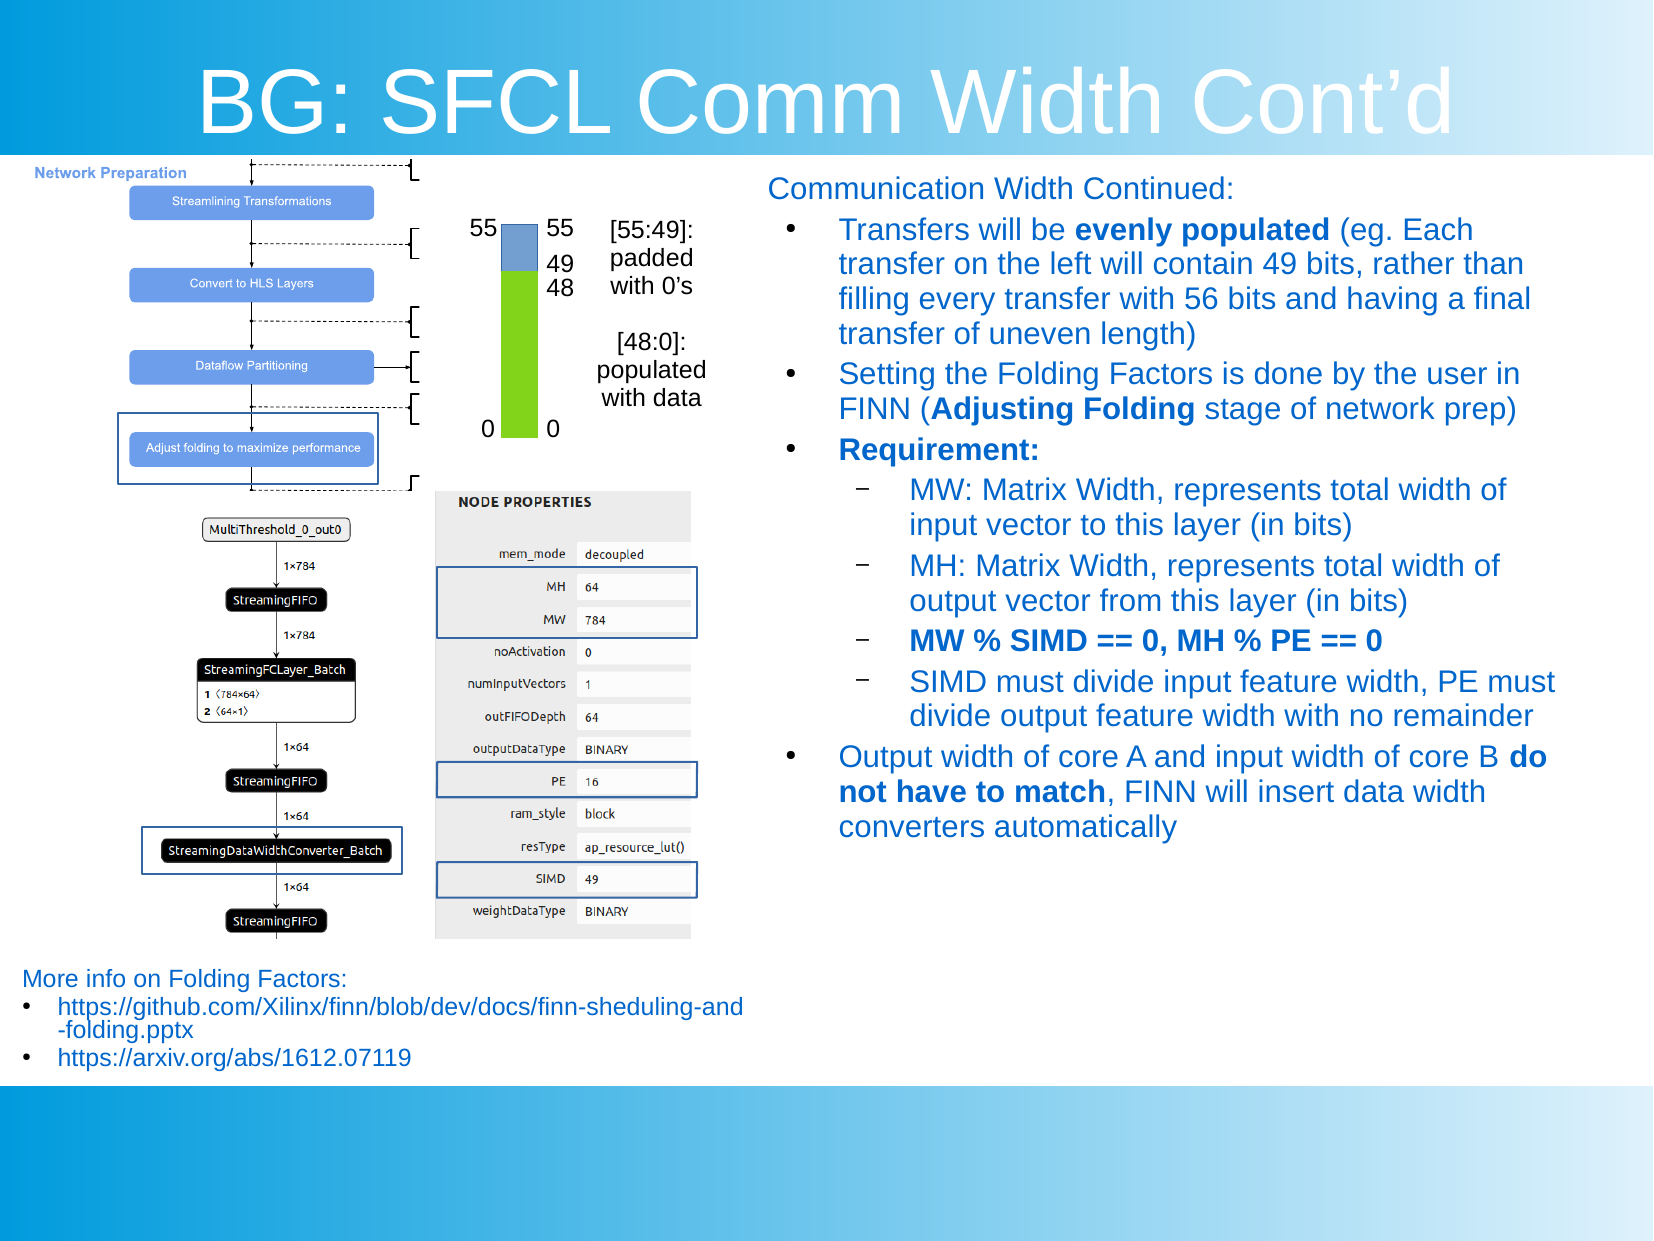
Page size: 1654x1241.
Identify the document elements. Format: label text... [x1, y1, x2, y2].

title BG: SFCL Comm Width Cont’d [82, 49, 1571, 155]
picture [17, 159, 691, 939]
list Communication Width Continued: Transfers will be evenly populated (eg. Each transfer on the left will contain 49 bits, rather than filling every transfer with 56 bits and having a final transfer of uneven length) Setting the Folding Factors is done by the user in FINN (Adjusting Folding stage of network prep) Requirement: MW: Matrix Width, represents total width of input vector to this layer (in bits) MH: Matrix Width, represents total width of output vector from this layer (in bits) MW % SIMD == 0, MH % PE == 0 SIMD must divide input feature width, PE must divide output feature width with no remainder Output width of core A and input width of core B do not have to match, FINN will insert data width converters automatically [767, 171, 1571, 869]
text_box 48 [531, 286, 590, 309]
text_box [141, 826, 402, 875]
text_box 49 [531, 250, 577, 286]
text_box [55:49]: padded with 0’s [577, 208, 727, 308]
text_box 0 [531, 407, 576, 451]
text_box [436, 761, 698, 798]
text_box [437, 566, 697, 638]
text_box More info on Folding Factors: https://github.com/Xilinx/finn/blob/dev/docs/finn-sheduling-and-folding.pptx https://arxiv.org/abs/1612.07119 [7, 957, 768, 1075]
text_box [118, 413, 378, 485]
text_box 0 [466, 407, 511, 451]
text_box [501, 224, 538, 438]
text_box 55 [531, 206, 590, 250]
text_box [436, 862, 698, 898]
text_box 55 [454, 206, 513, 250]
text_box [48:0]: populated with data [577, 320, 727, 420]
